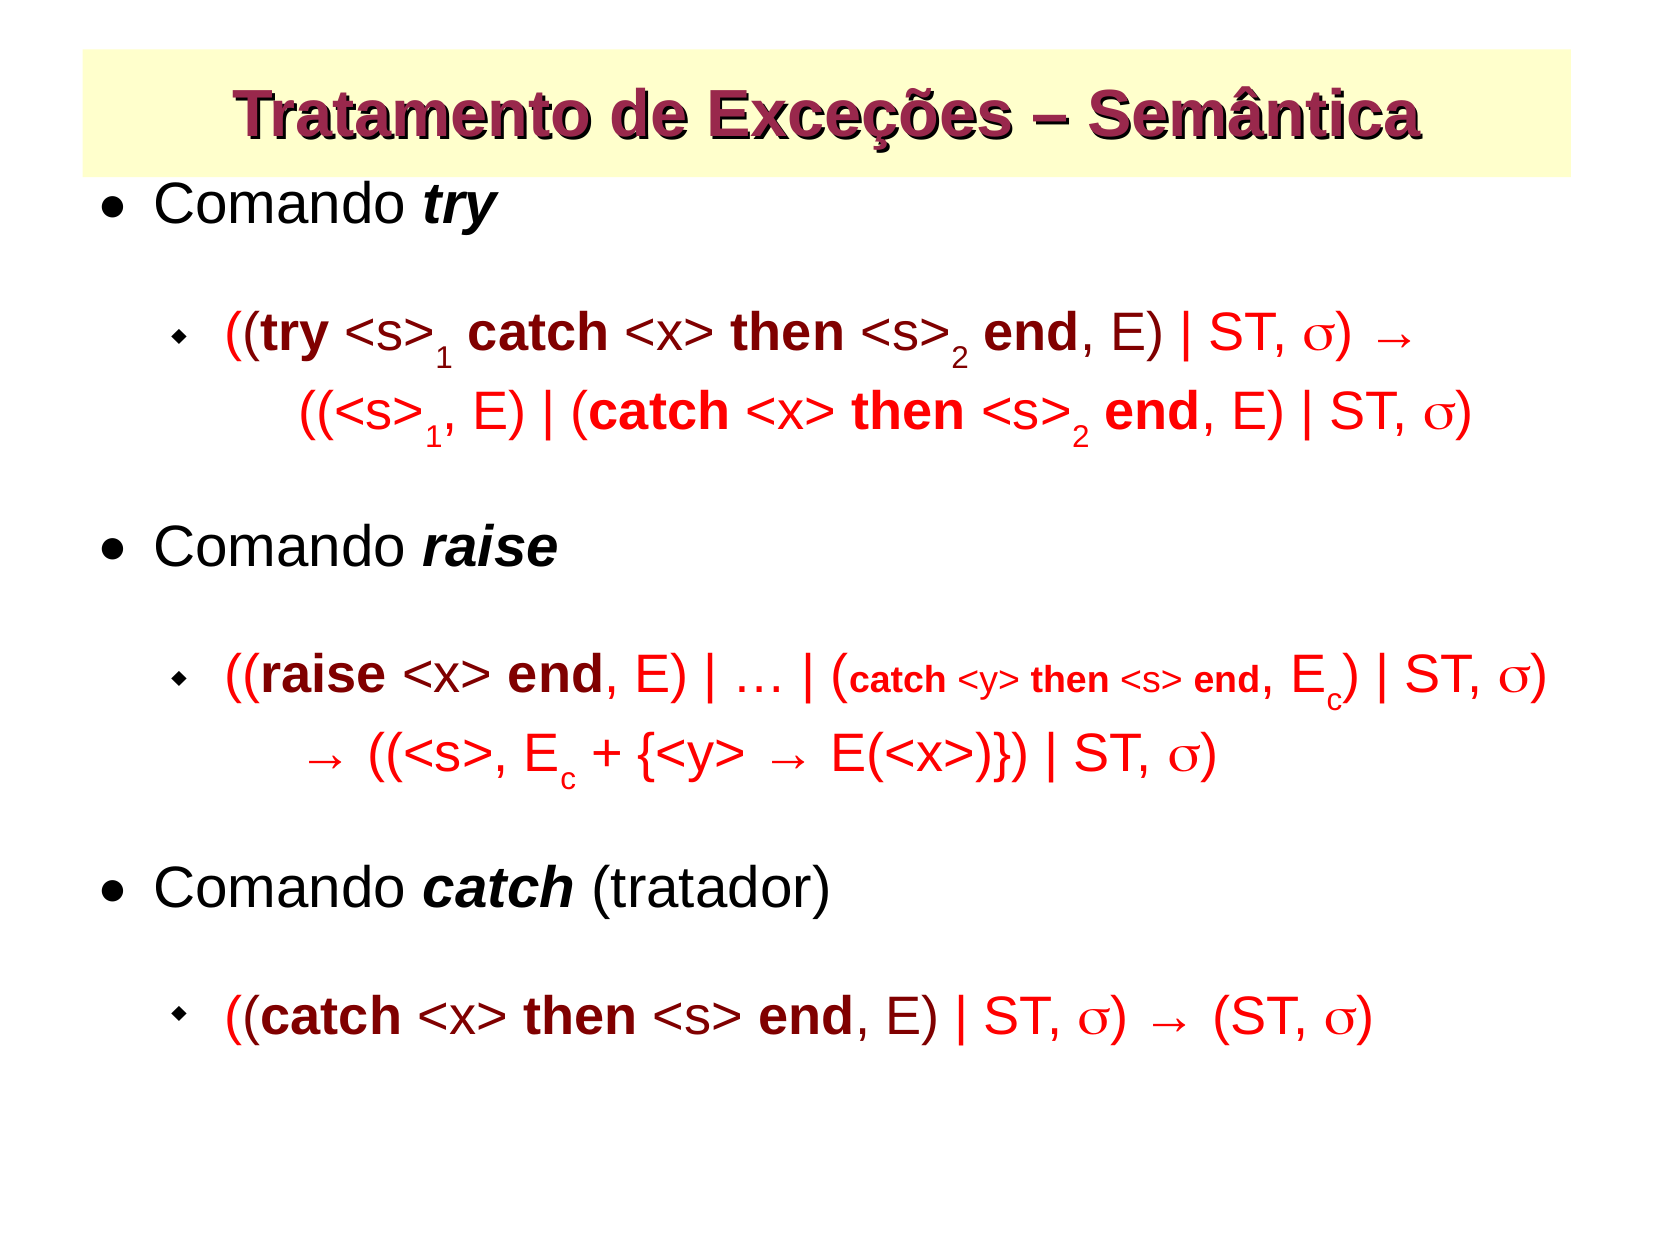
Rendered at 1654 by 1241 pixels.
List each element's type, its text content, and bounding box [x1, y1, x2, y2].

title Tratamento de Exceções – Semântica [82, 49, 1571, 171]
list Comando try ((try <s>1 catch <x> then <s>2 end, E) | ST, s) → ((<s>1, E) | (catch <x> then <s>2 end, E) | ST, s) Comando raise ((raise <x> end, E) | … | (catch <y> then <s> end, Ec) | ST, s) → ((<s>, Ec + {<y> → E(<x>)}) | ST, s) Comando catch (tratador) ((catch <x> then <s> end, E) | ST, s) → (ST, s) [82, 171, 1571, 1174]
